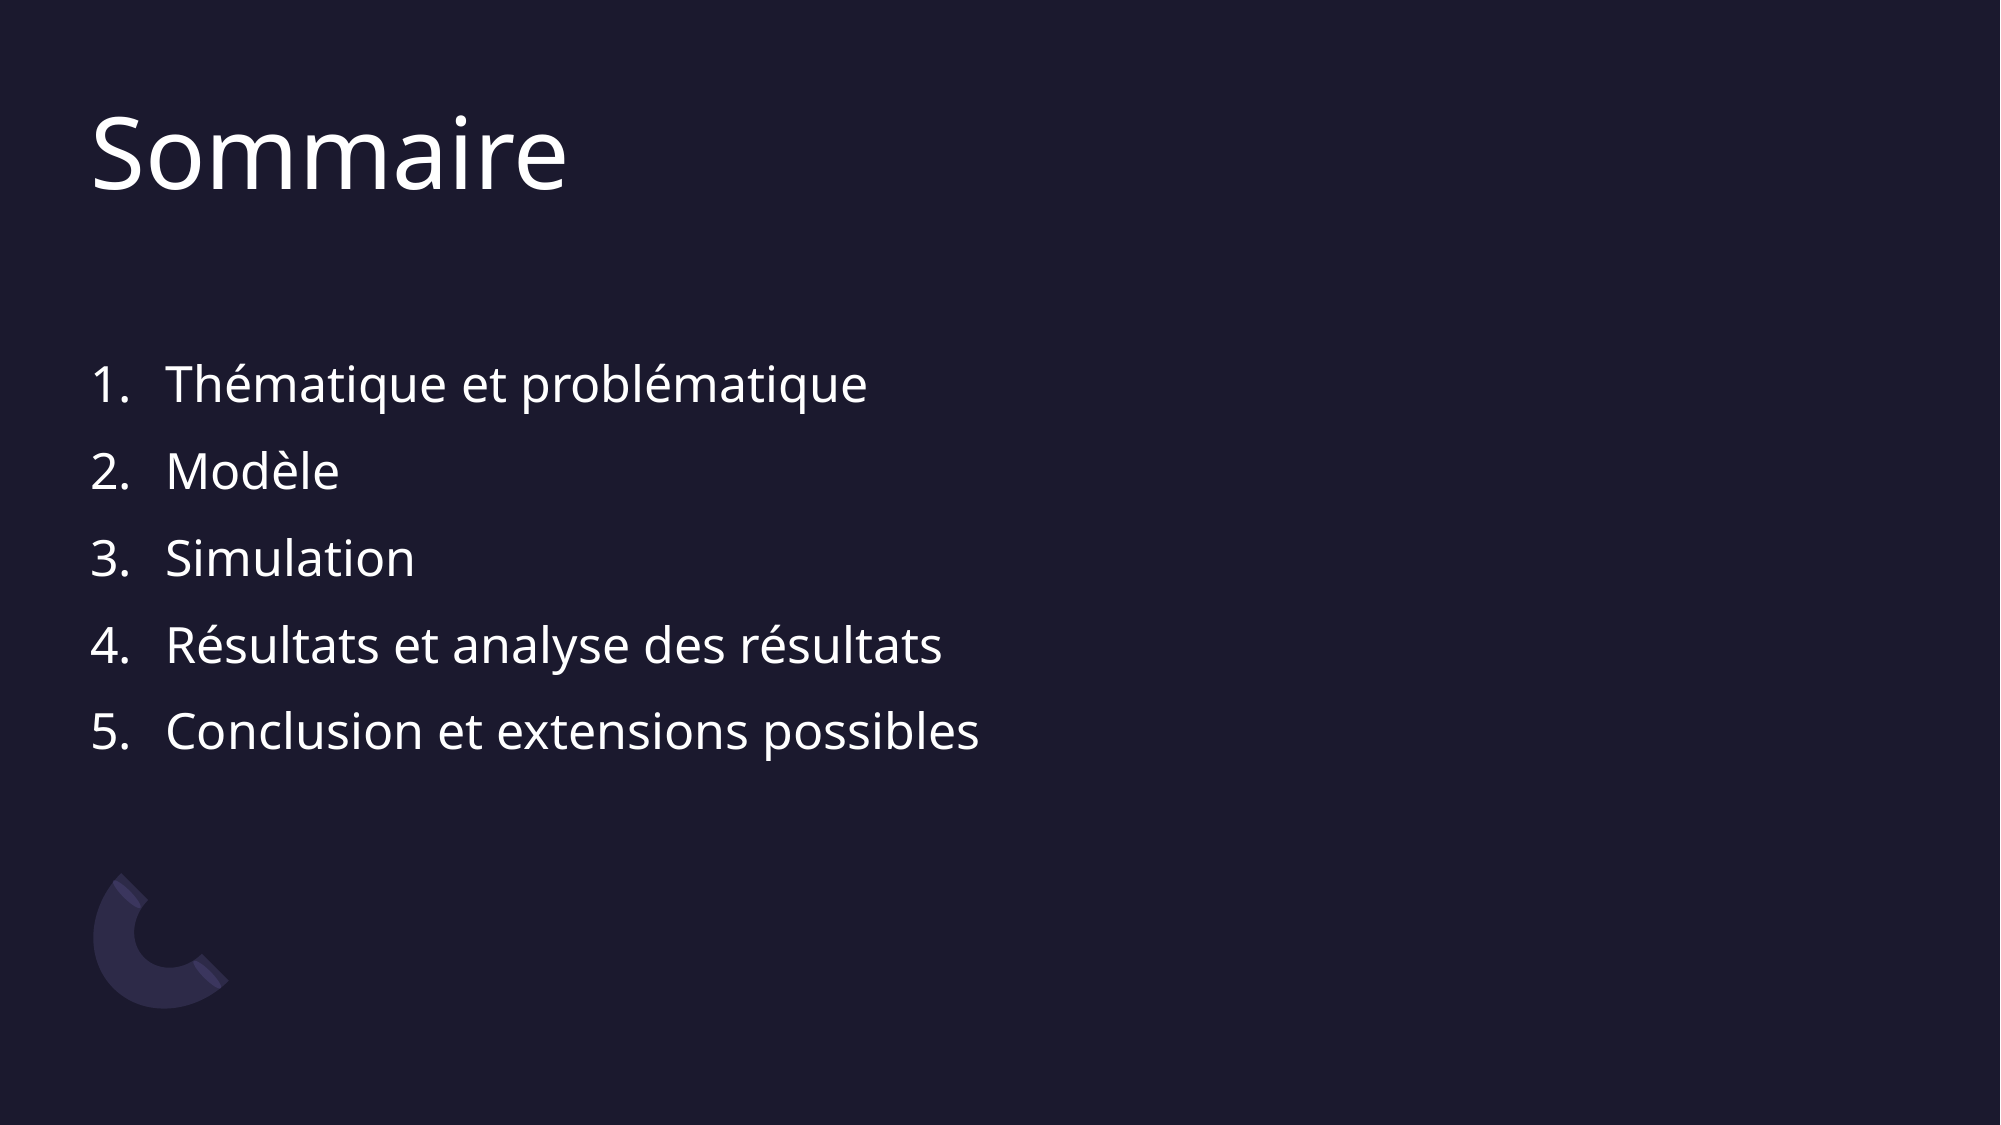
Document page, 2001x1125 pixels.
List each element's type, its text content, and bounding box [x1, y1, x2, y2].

title Sommaire [90, 90, 1910, 309]
list Thématique et problématique Modèle Simulation Résultats et analyse des résultats Conclusion et extensions possibles [90, 346, 1910, 1000]
